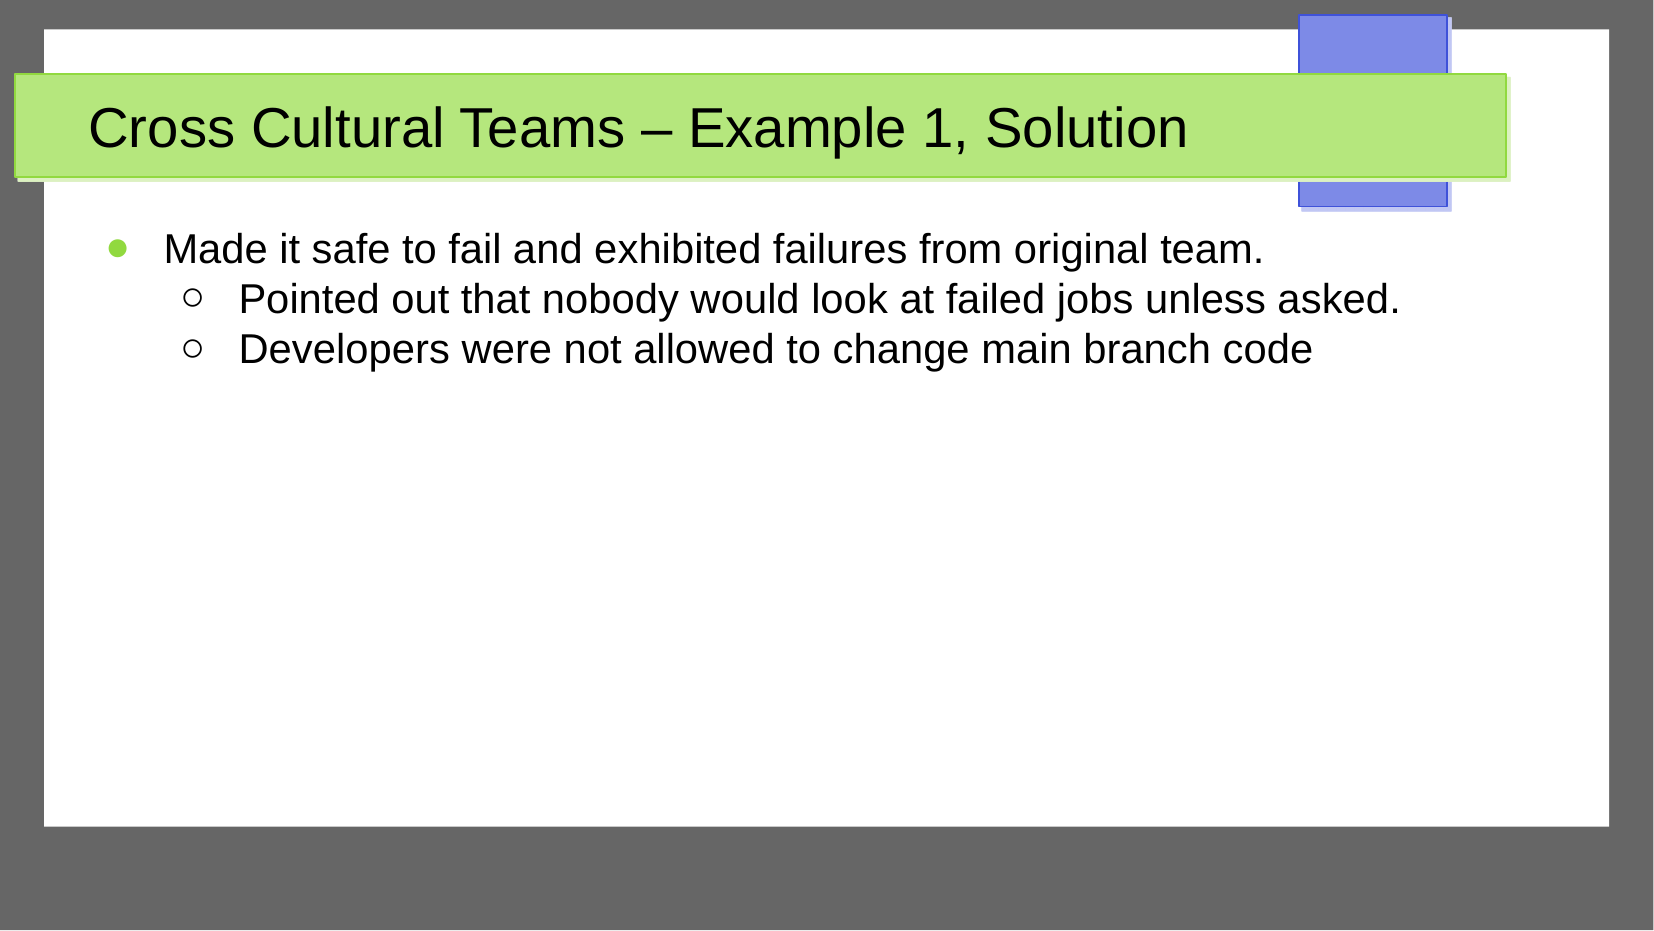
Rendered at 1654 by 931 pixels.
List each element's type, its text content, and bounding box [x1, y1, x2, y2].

text_box Made it safe to fail and exhibited failures from original team. Pointed out that nobody would look at failed jobs unless asked. Developers were not allowed to change main branch code [88, 221, 1565, 812]
text_box Cross Cultural Teams – Example 1, Solution [88, 73, 1506, 178]
